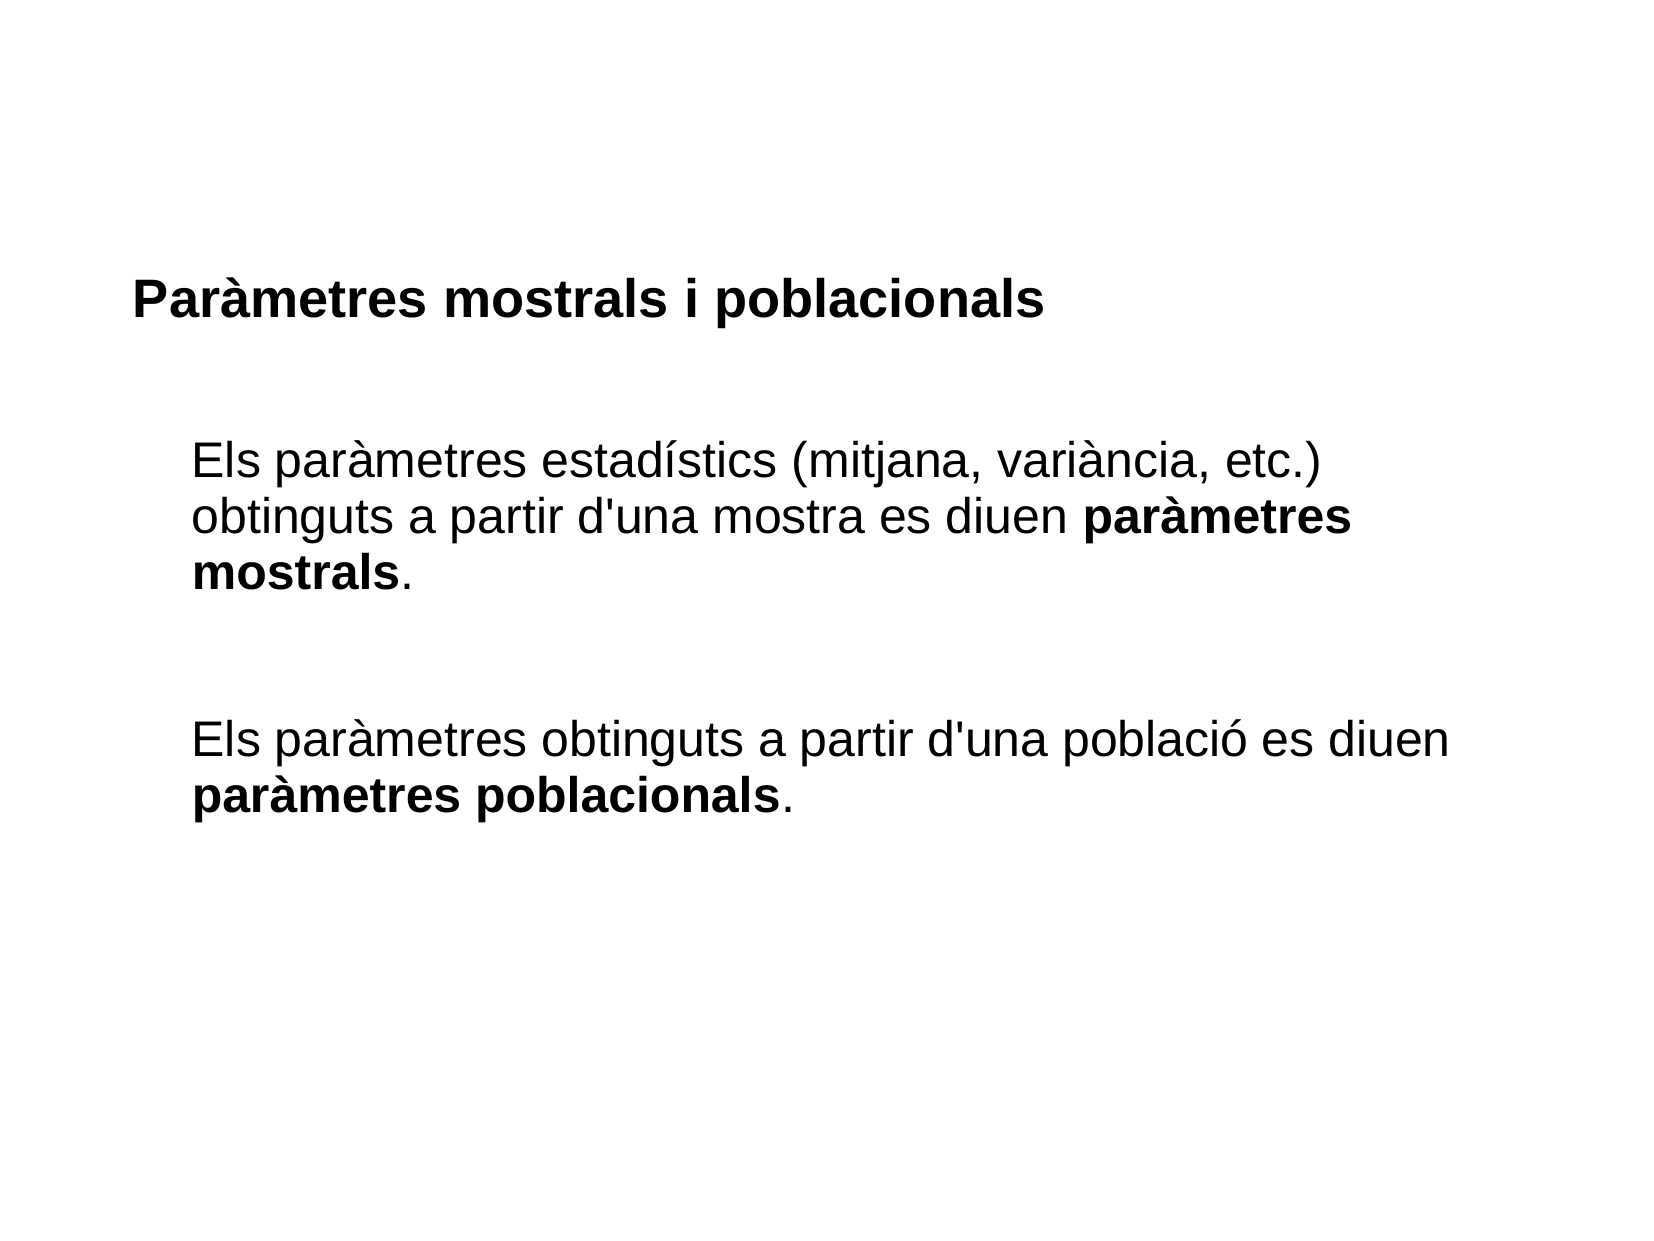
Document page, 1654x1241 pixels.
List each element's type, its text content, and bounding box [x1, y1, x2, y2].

text_box Paràmetres mostrals i poblacionals [118, 261, 1270, 339]
text_box Els paràmetres estadístics (mitjana, variància, etc.) obtinguts a partir d'una mostra es diuen paràmetres mostrals. Els paràmetres obtinguts a partir d'una població es diuen paràmetres poblacionals. [177, 425, 1506, 835]
